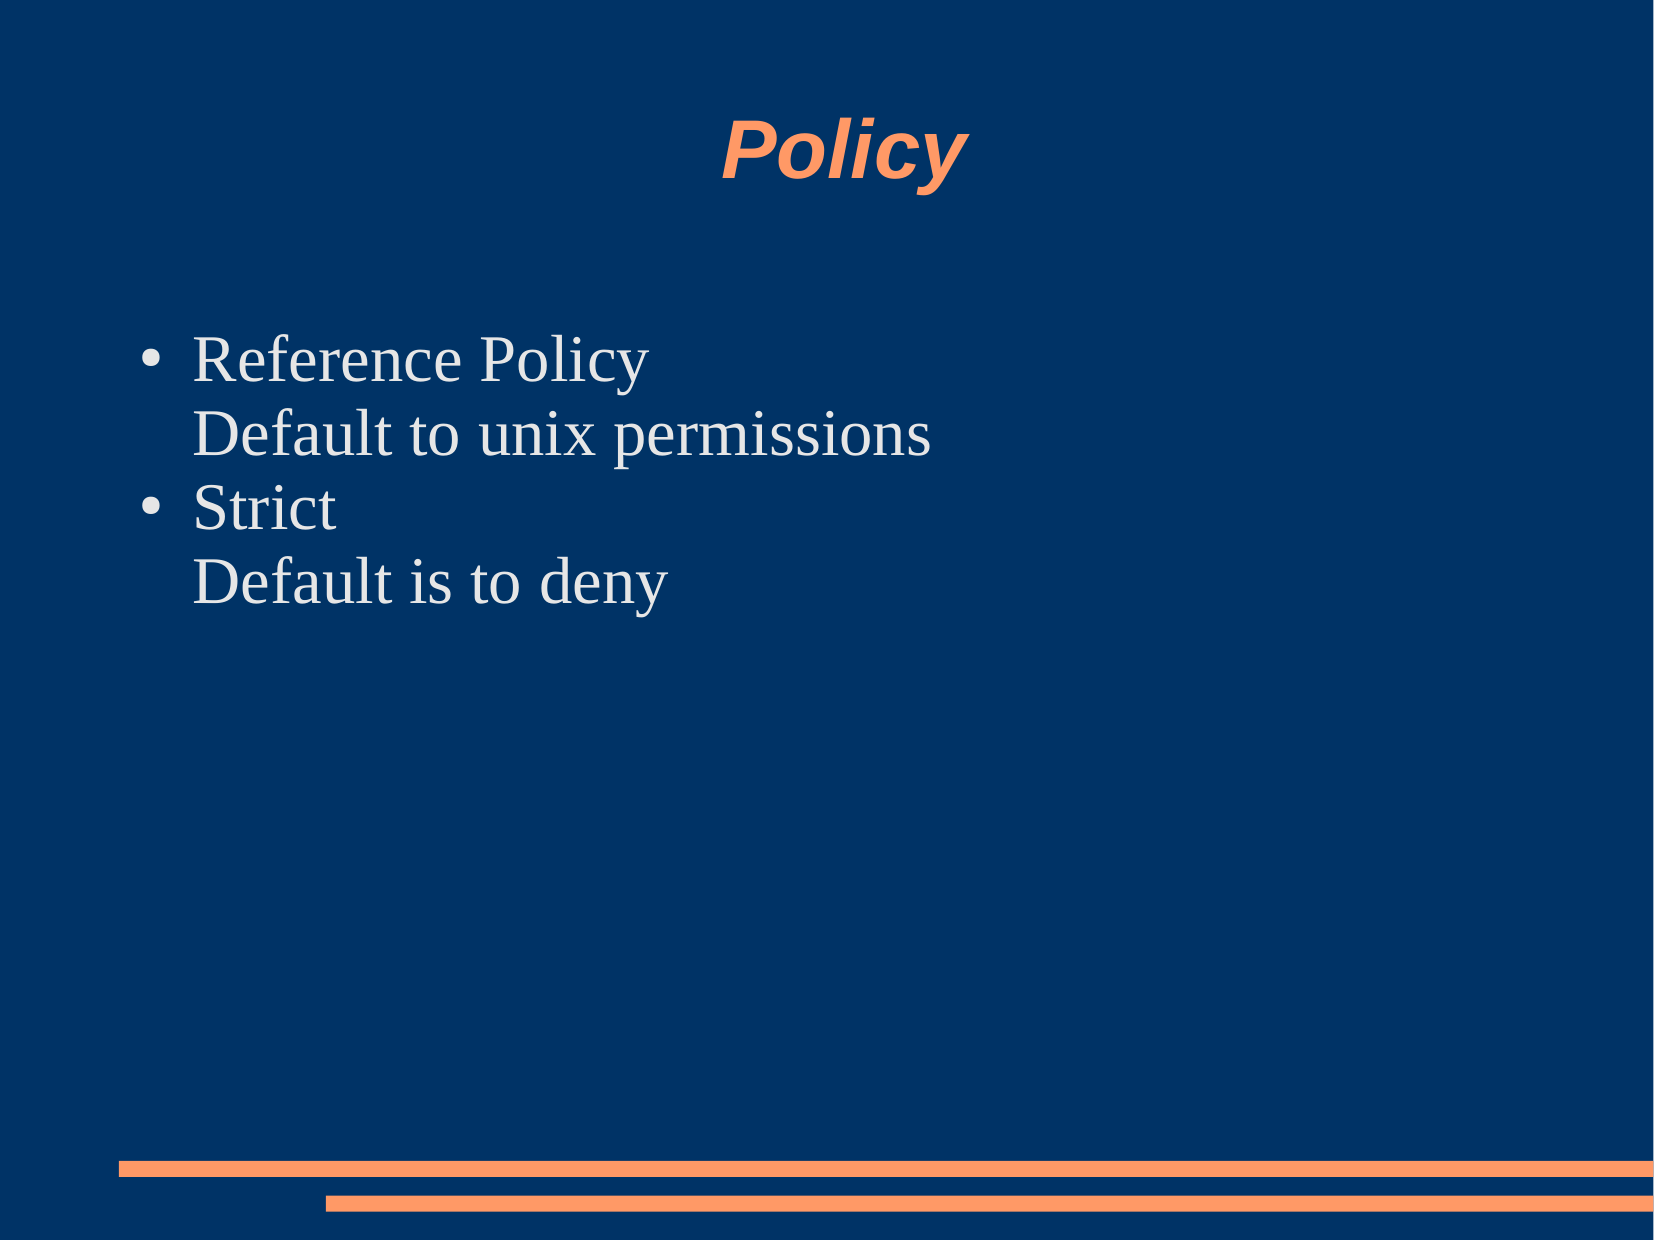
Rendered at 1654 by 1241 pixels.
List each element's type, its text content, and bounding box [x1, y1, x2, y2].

list Reference Policy Default to unix permissions Strict Default is to deny [121, 322, 1561, 1126]
title Policy [121, 46, 1534, 254]
